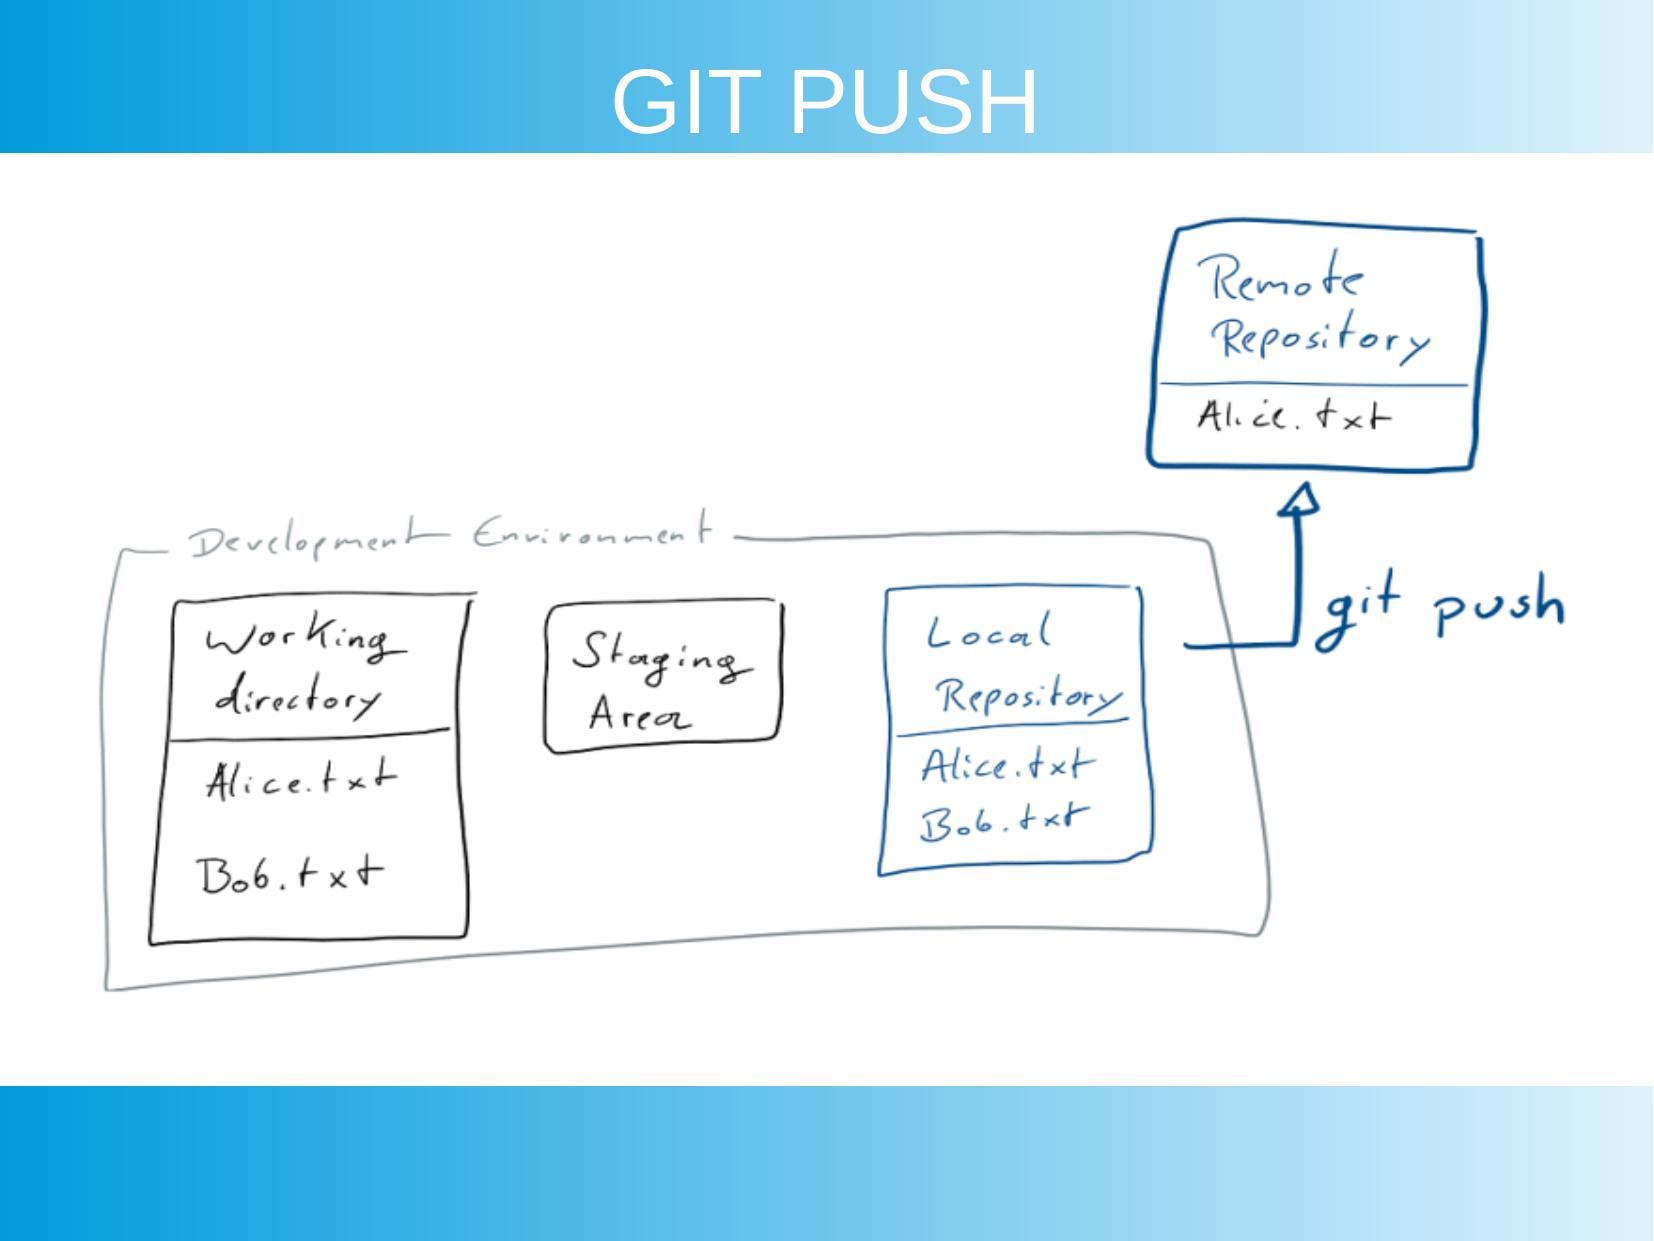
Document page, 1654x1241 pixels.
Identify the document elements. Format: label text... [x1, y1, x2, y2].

title GIT PUSH [82, 49, 1571, 153]
picture [0, 153, 1654, 1051]
